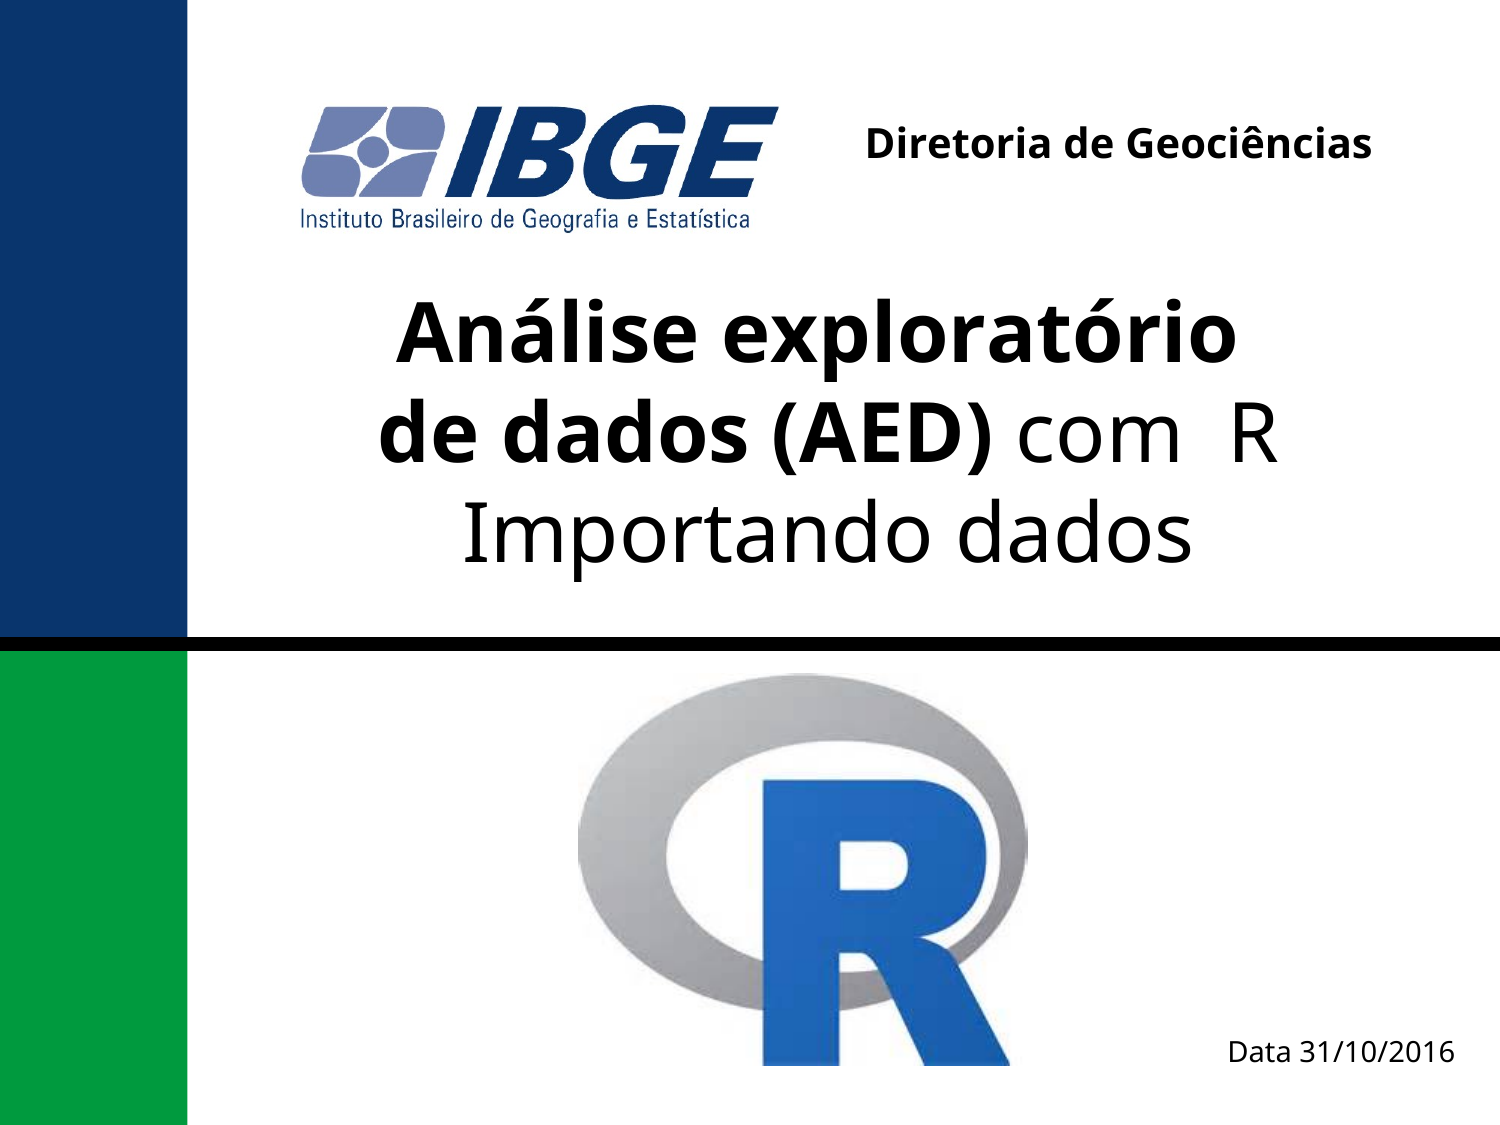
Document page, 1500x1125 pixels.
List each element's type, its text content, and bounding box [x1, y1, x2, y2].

text_box Diretoria de Geociências [849, 108, 1438, 175]
picture [275, 88, 785, 240]
text_box Análise exploratório de dados (AED) com R Importando dados [363, 271, 1295, 588]
text_box [0, 0, 1500, 1125]
picture [578, 673, 1028, 1066]
text_box Data 31/10/2016 [1212, 1025, 1471, 1076]
